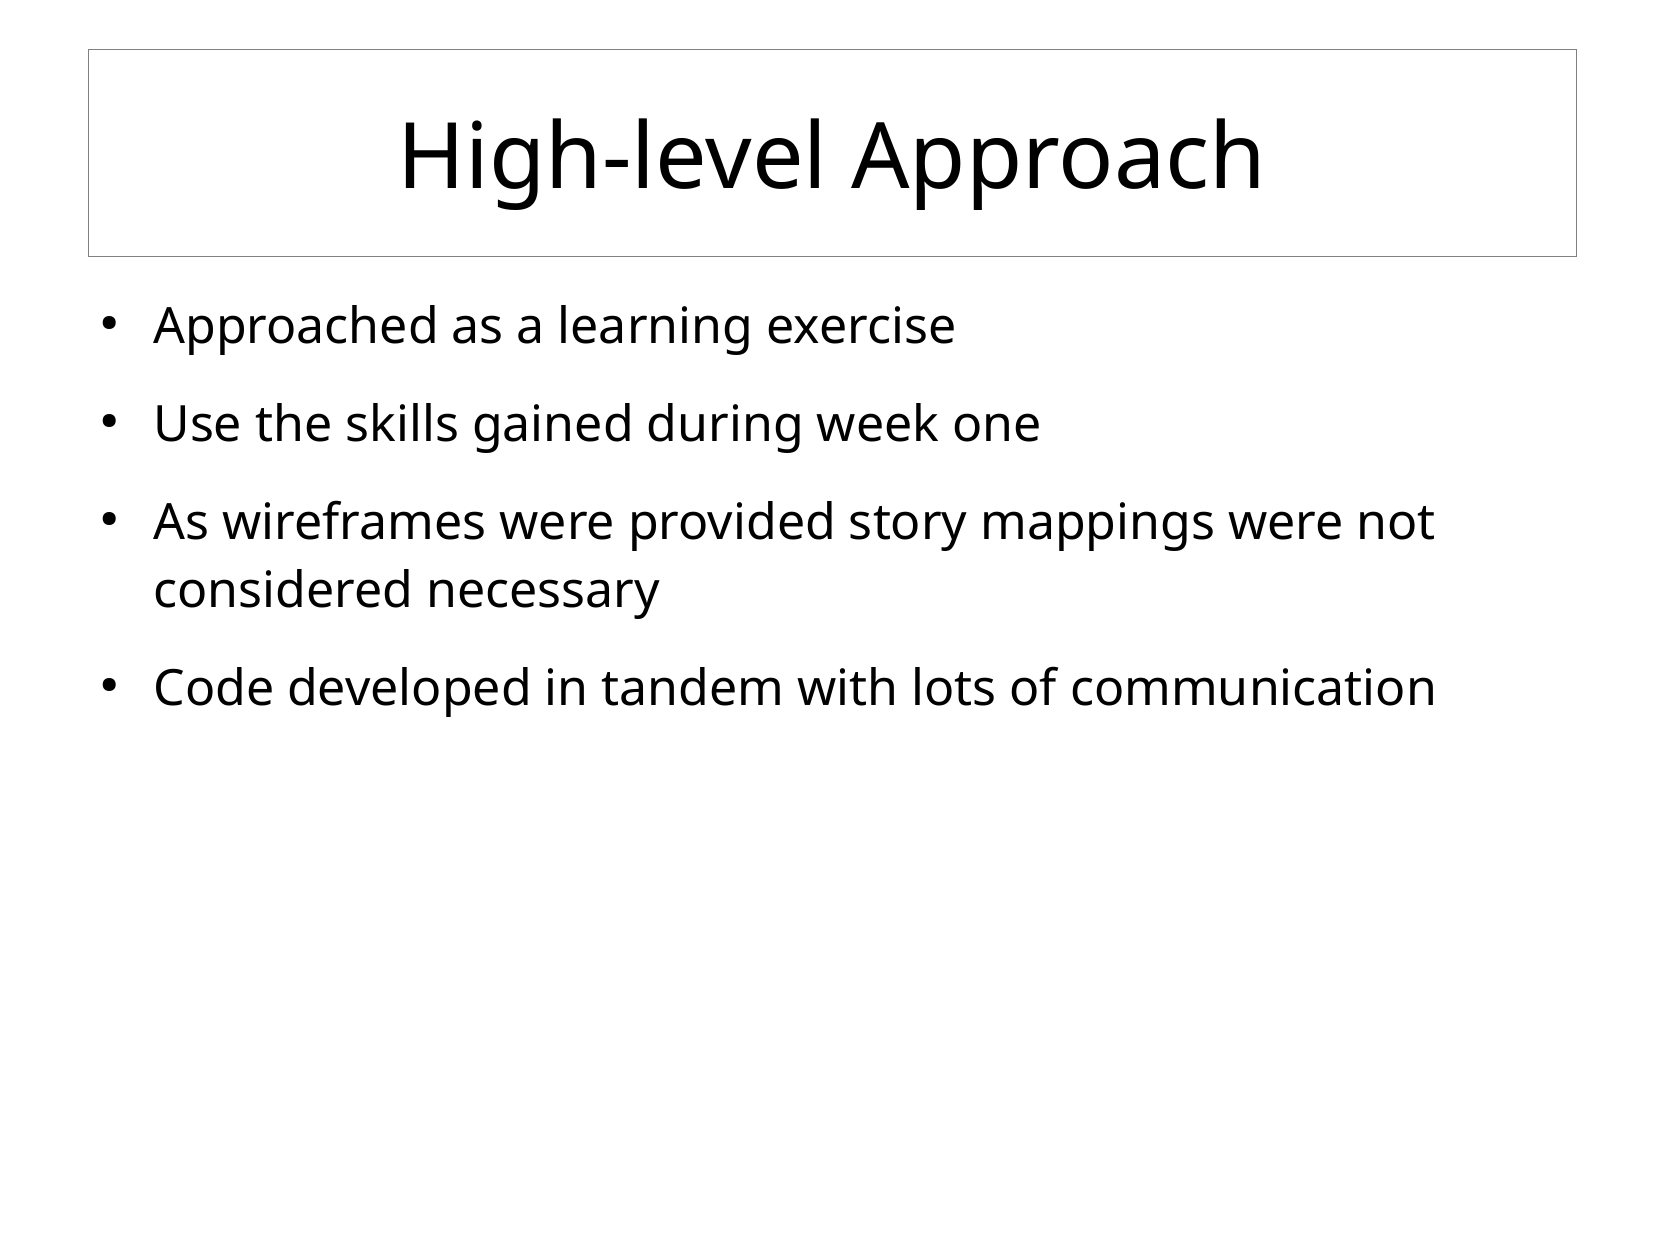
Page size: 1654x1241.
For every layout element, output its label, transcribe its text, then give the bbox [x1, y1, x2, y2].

list Approached as a learning exercise Use the skills gained during week one As wireframes were provided story mappings were not considered necessary Code developed in tandem with lots of communication [82, 290, 1571, 1072]
title High-level Approach [88, 49, 1577, 257]
